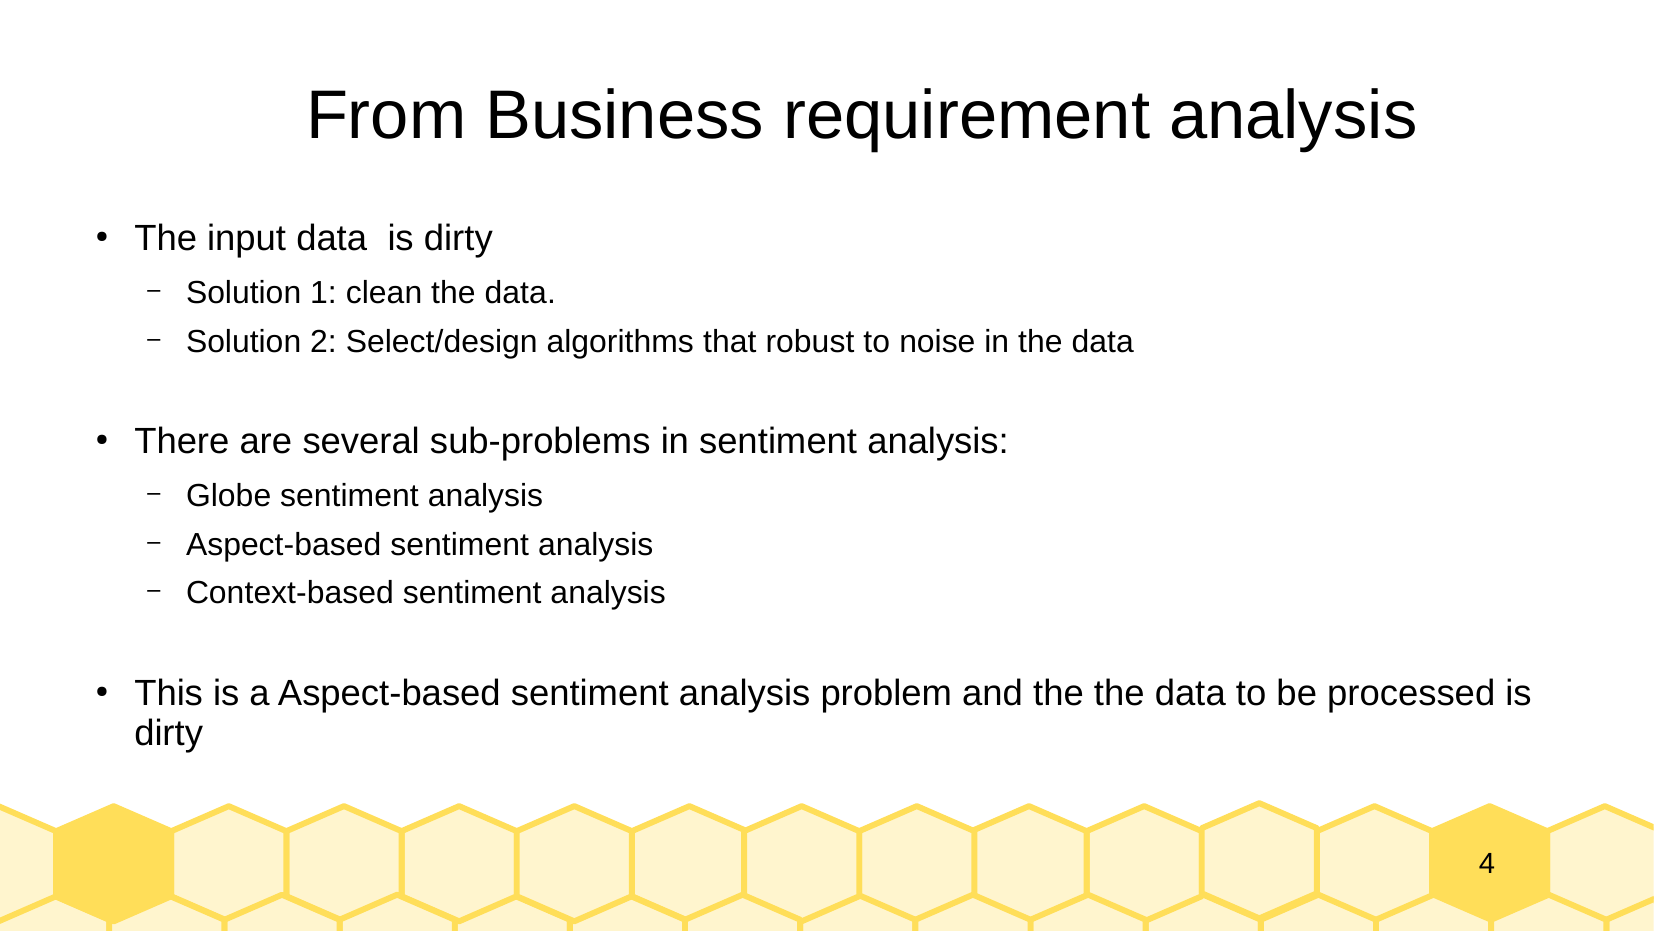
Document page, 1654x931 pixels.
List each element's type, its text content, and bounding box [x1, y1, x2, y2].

title From Business requirement analysis [82, 37, 1571, 193]
list The input data is dirty Solution 1: clean the data. Solution 2: Select/design algorithms that robust to noise in the data There are several sub-problems in sentiment analysis: Globe sentiment analysis Aspect-based sentiment analysis Context-based sentiment analysis This is a Aspect-based sentiment analysis problem and the the data to be processed is dirty [82, 217, 1571, 758]
